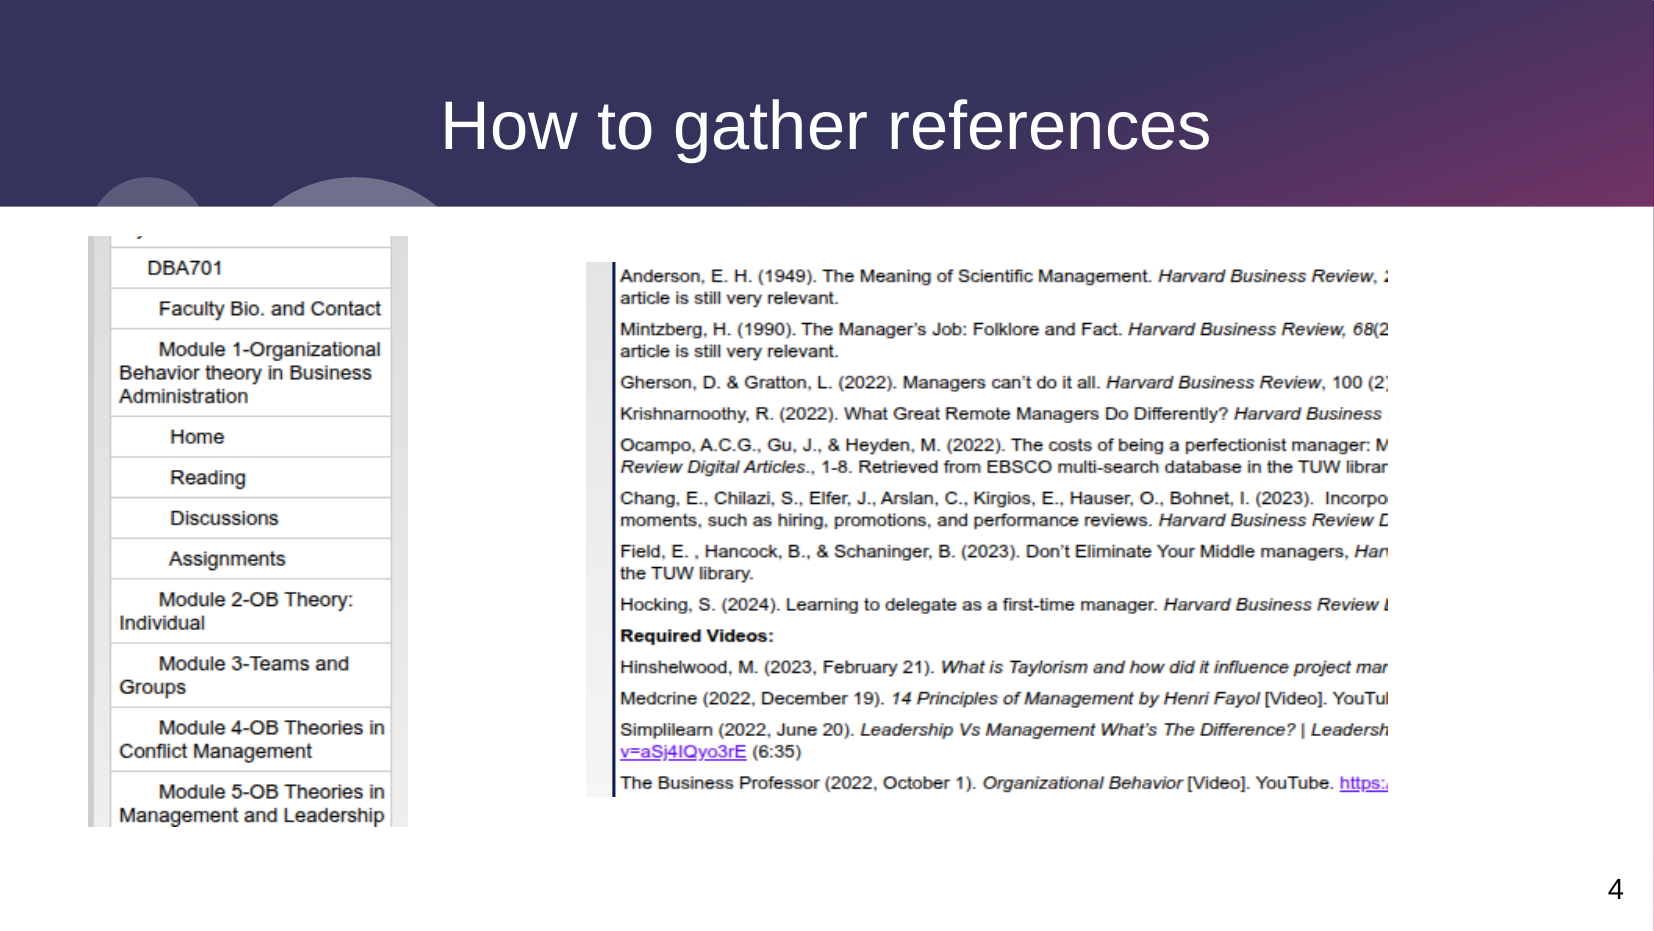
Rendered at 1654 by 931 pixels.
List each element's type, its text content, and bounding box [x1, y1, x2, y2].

picture [586, 262, 1388, 797]
picture [88, 236, 408, 827]
title How to gather references [88, 44, 1565, 207]
